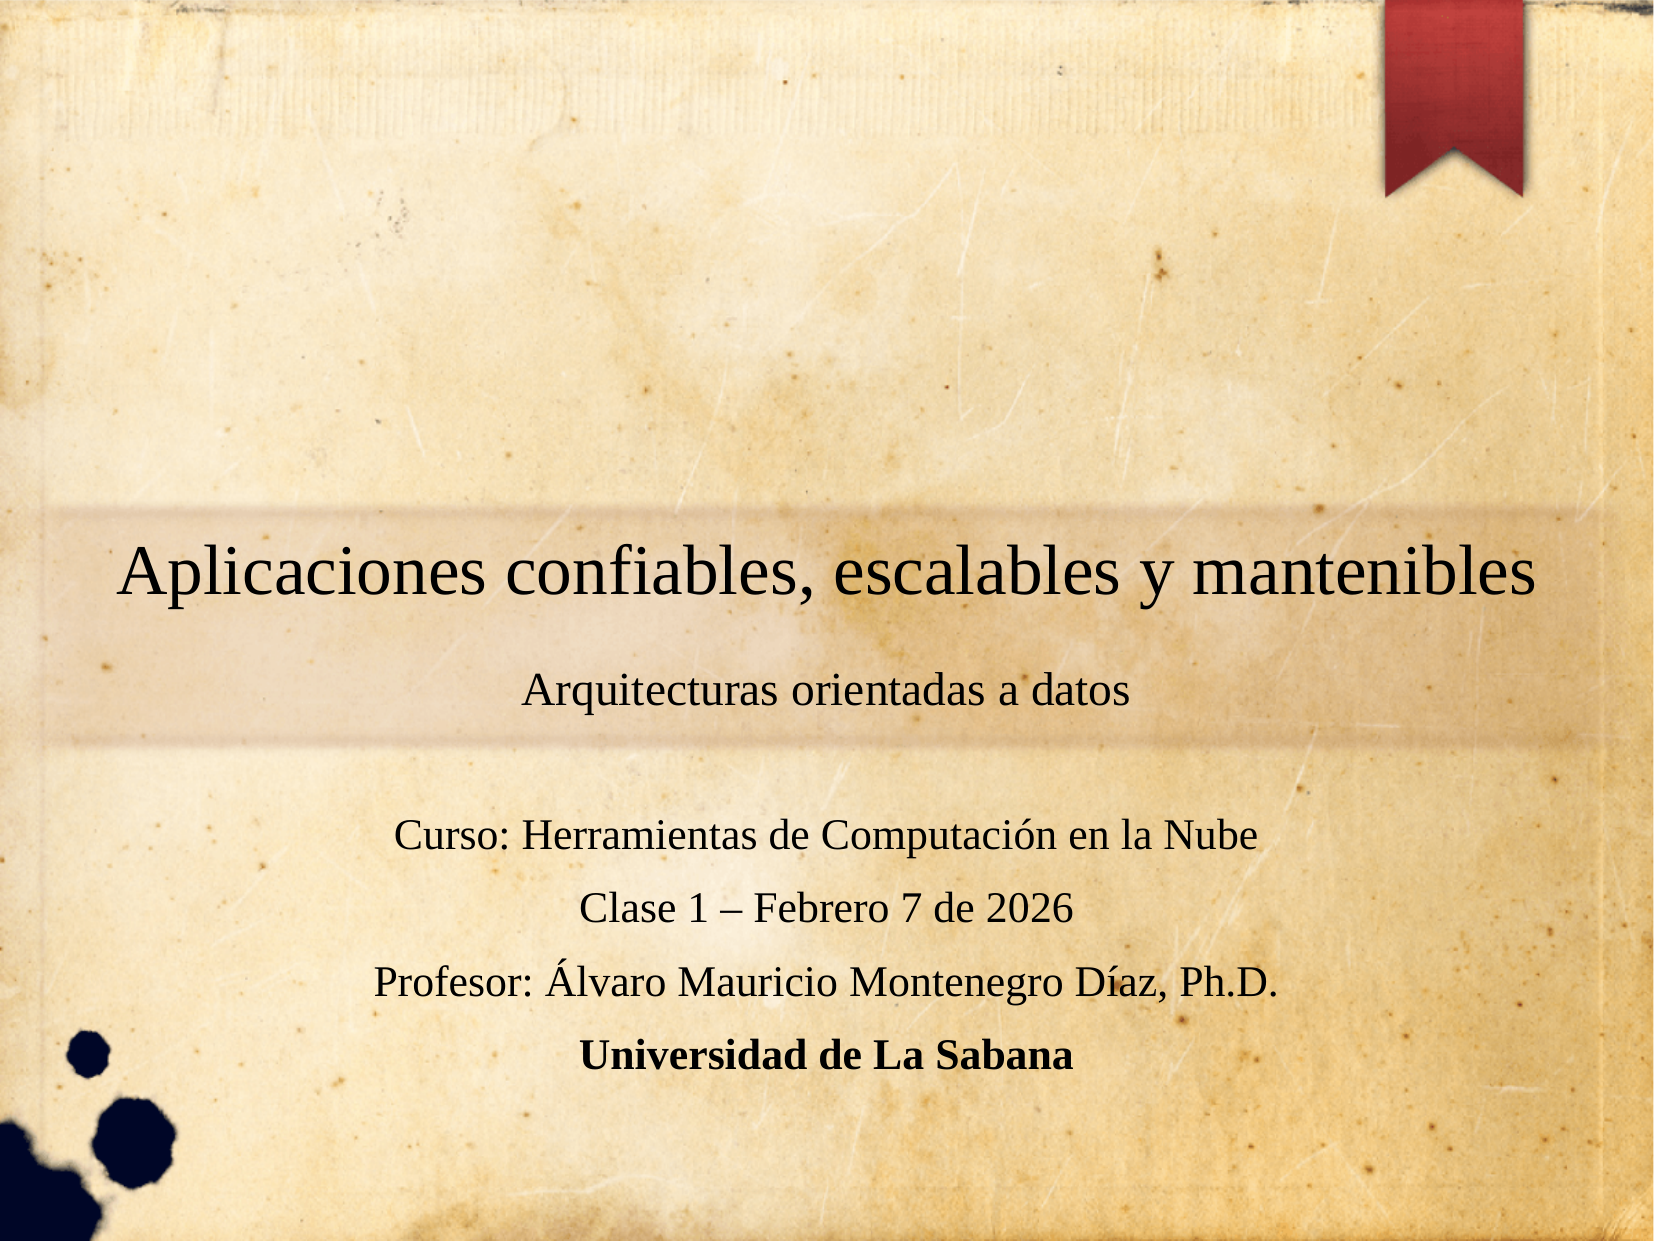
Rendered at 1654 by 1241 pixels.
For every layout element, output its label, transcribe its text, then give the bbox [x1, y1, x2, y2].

picture [0, 0, 1654, 1241]
subtitle Curso: Herramientas de Computación en la Nube Clase 1 – Febrero 7 de 2026 Profesor: Álvaro Mauricio Montenegro Díaz, Ph.D. Universidad de La Sabana [82, 779, 1571, 1111]
title Aplicaciones confiables, escalables y mantenibles Arquitecturas orientadas a datos [82, 519, 1571, 727]
